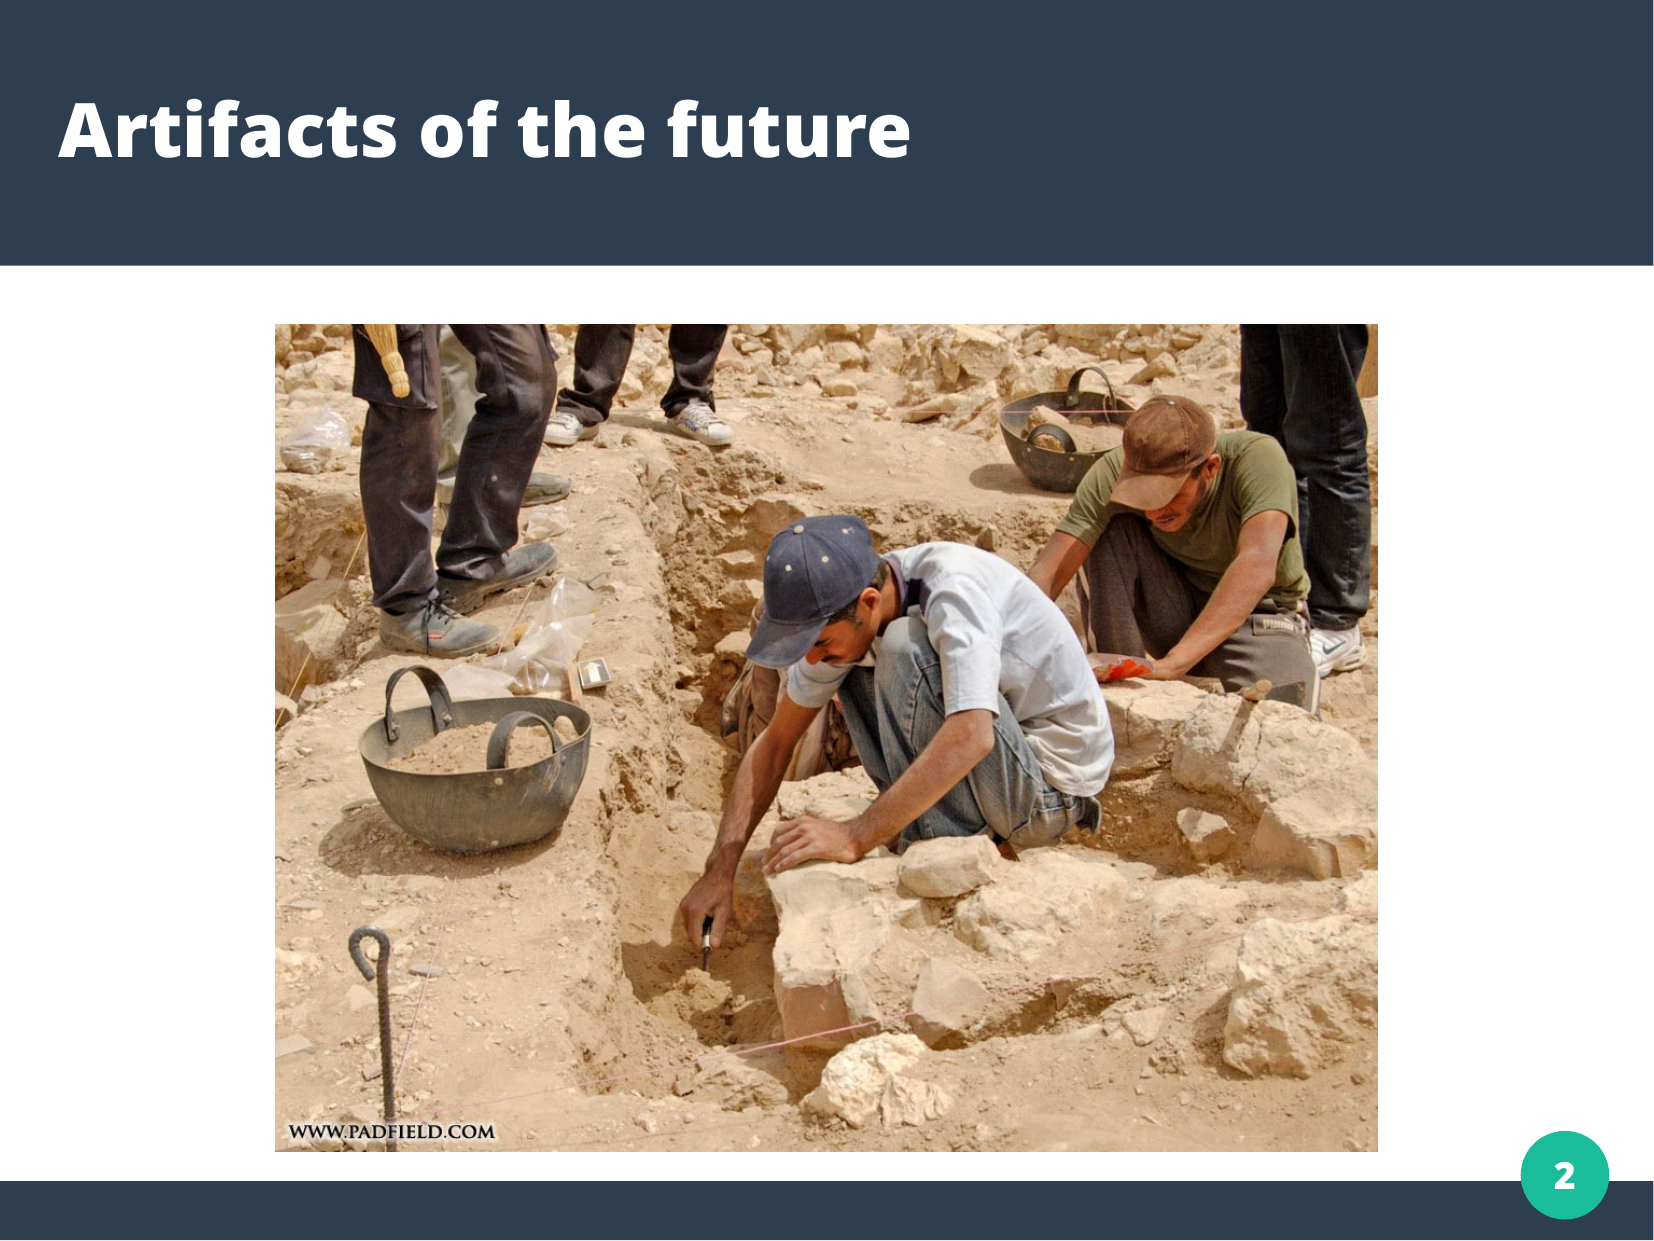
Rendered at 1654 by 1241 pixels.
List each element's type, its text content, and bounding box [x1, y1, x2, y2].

picture [275, 324, 1378, 1152]
title Artifacts of the future [59, 49, 1595, 207]
